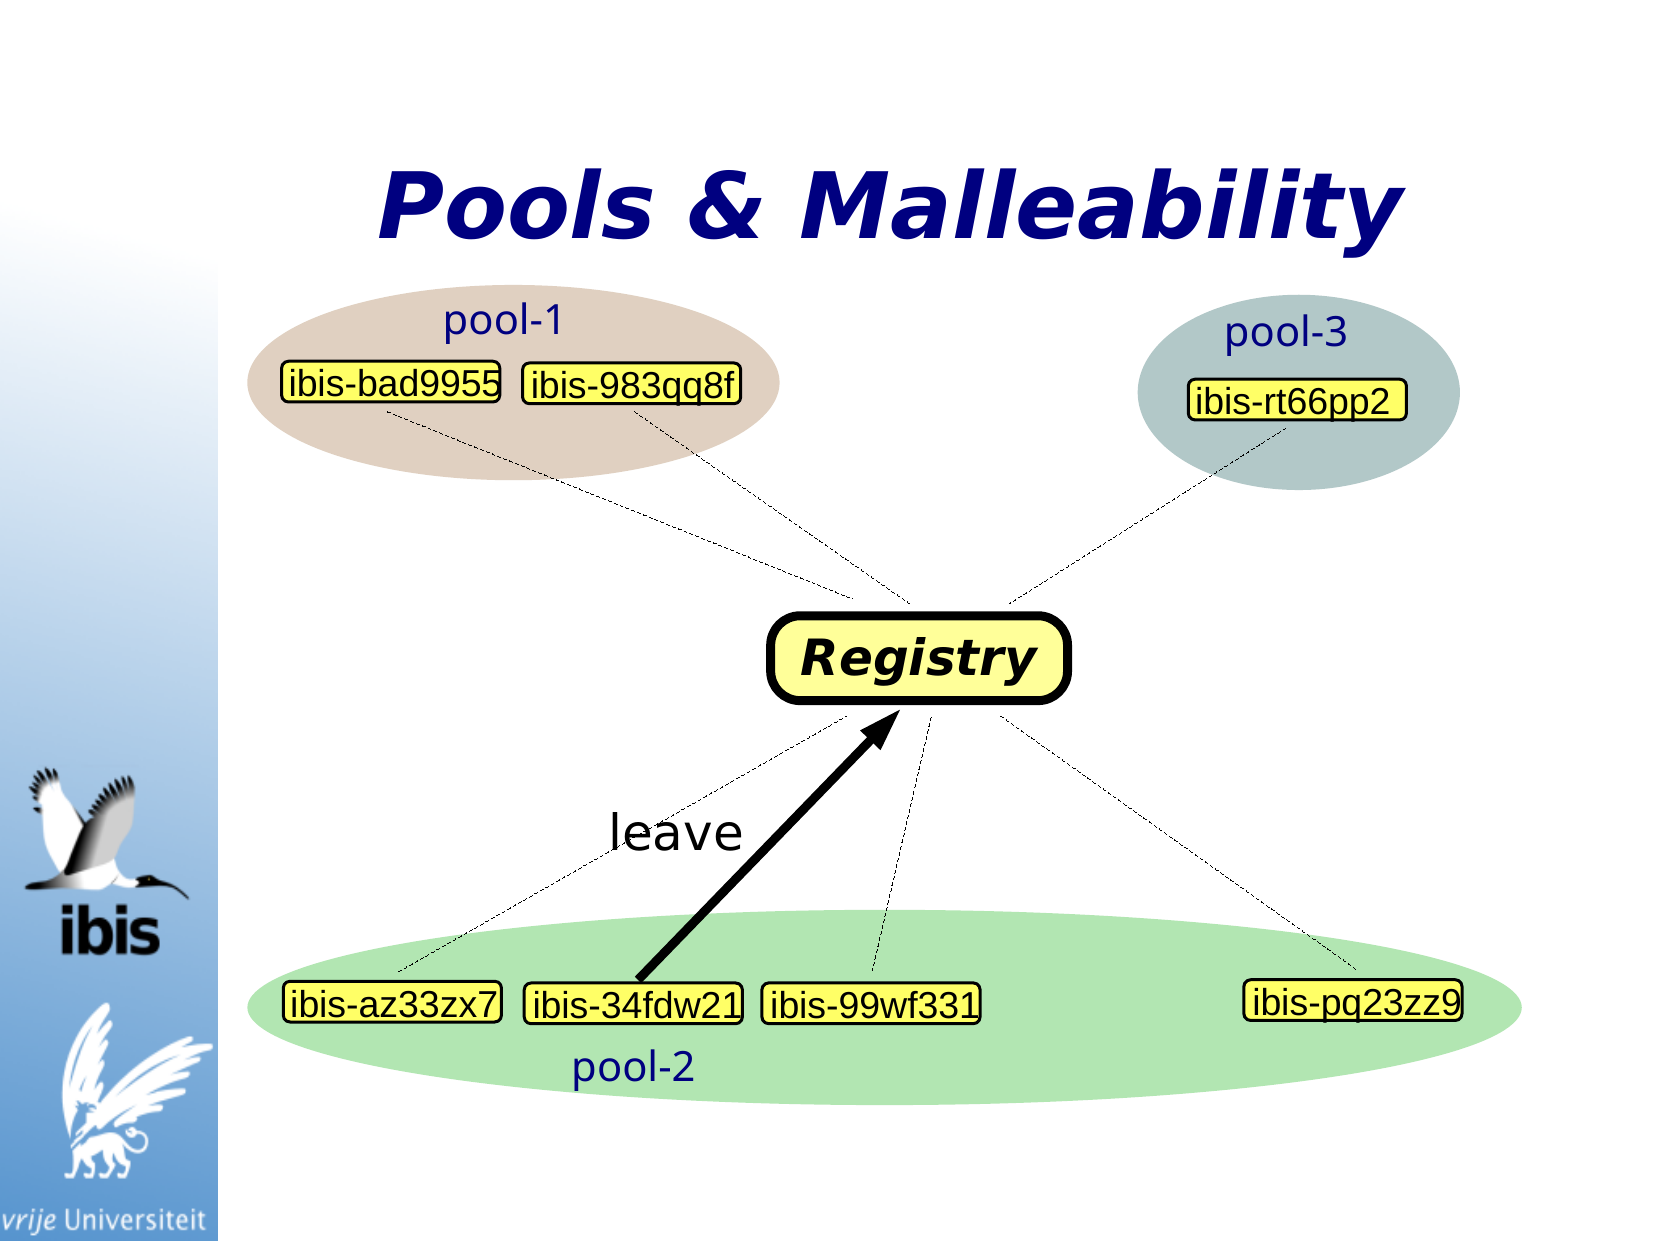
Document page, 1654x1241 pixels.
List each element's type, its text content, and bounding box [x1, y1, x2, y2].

text_box pool-2 [571, 1036, 711, 1096]
text_box ibis-rt66pp2 [1195, 380, 1427, 426]
text_box [1137, 303, 1460, 491]
text_box Registry [770, 615, 1068, 701]
text_box ibis-az33zx7 [290, 982, 522, 1028]
text_box ibis-983qq8f [530, 364, 762, 407]
text_box pool-1 [442, 289, 582, 349]
text_box ibis-pq23zz9 [1252, 981, 1484, 1024]
text_box ibis-99wf331 [770, 984, 1002, 1027]
picture [0, 0, 218, 1241]
text_box ibis-bad9955 [288, 362, 520, 408]
title Pools & Malleability [248, 102, 1534, 310]
text_box [1242, 294, 1356, 301]
text_box [247, 284, 780, 481]
text_box pool-3 [1223, 301, 1364, 361]
text_box ibis-34fdw21 [532, 984, 764, 1027]
text_box leave [608, 804, 808, 863]
text_box [247, 909, 1522, 1106]
